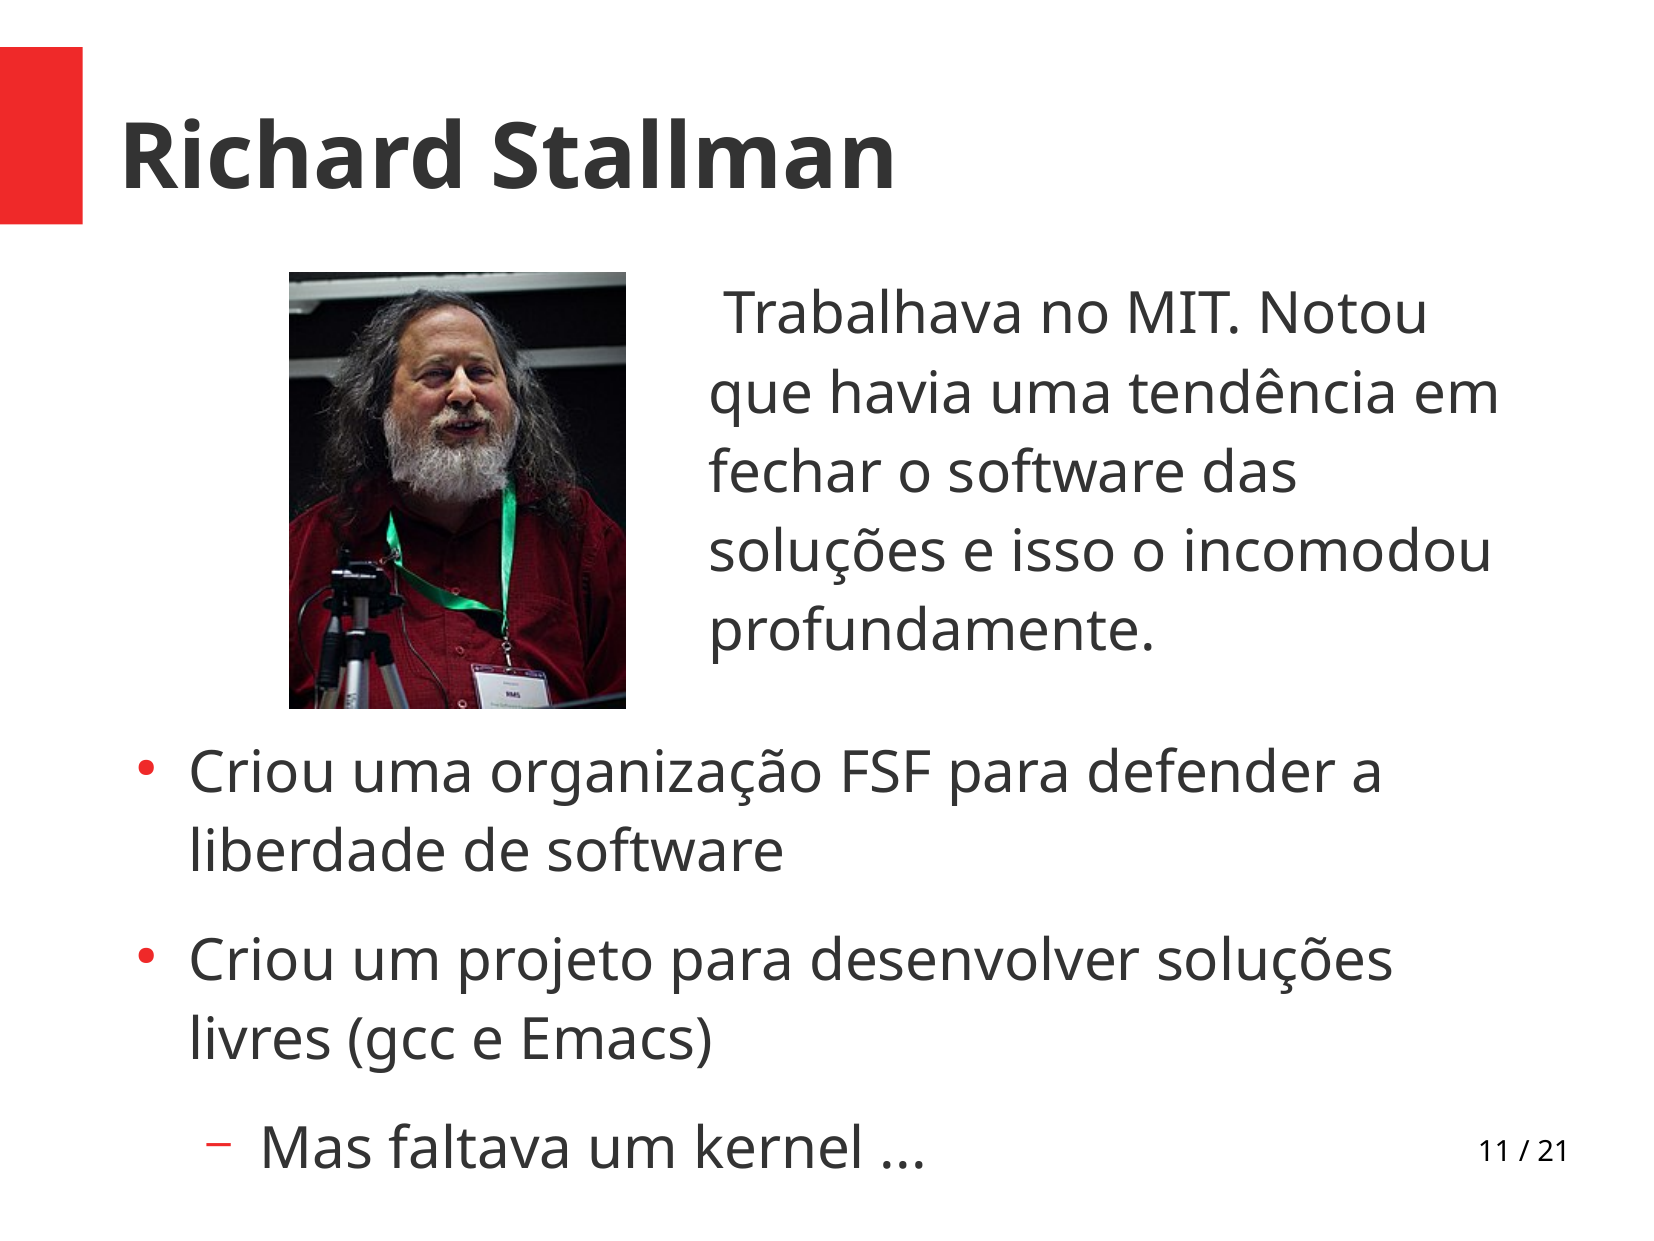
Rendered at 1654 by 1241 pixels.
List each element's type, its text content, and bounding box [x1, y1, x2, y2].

title Richard Stallman [118, 49, 1571, 257]
list Trabalhava no MIT. Notou que havia uma tendência em fechar o software das soluções e isso o incomodou profundamente. [708, 271, 1536, 698]
picture [289, 272, 626, 709]
list Criou uma organização FSF para defender a liberdade de software Criou um projeto para desenvolver soluções livres (gcc e Emacs) Mas faltava um kernel ... [118, 730, 1536, 1074]
